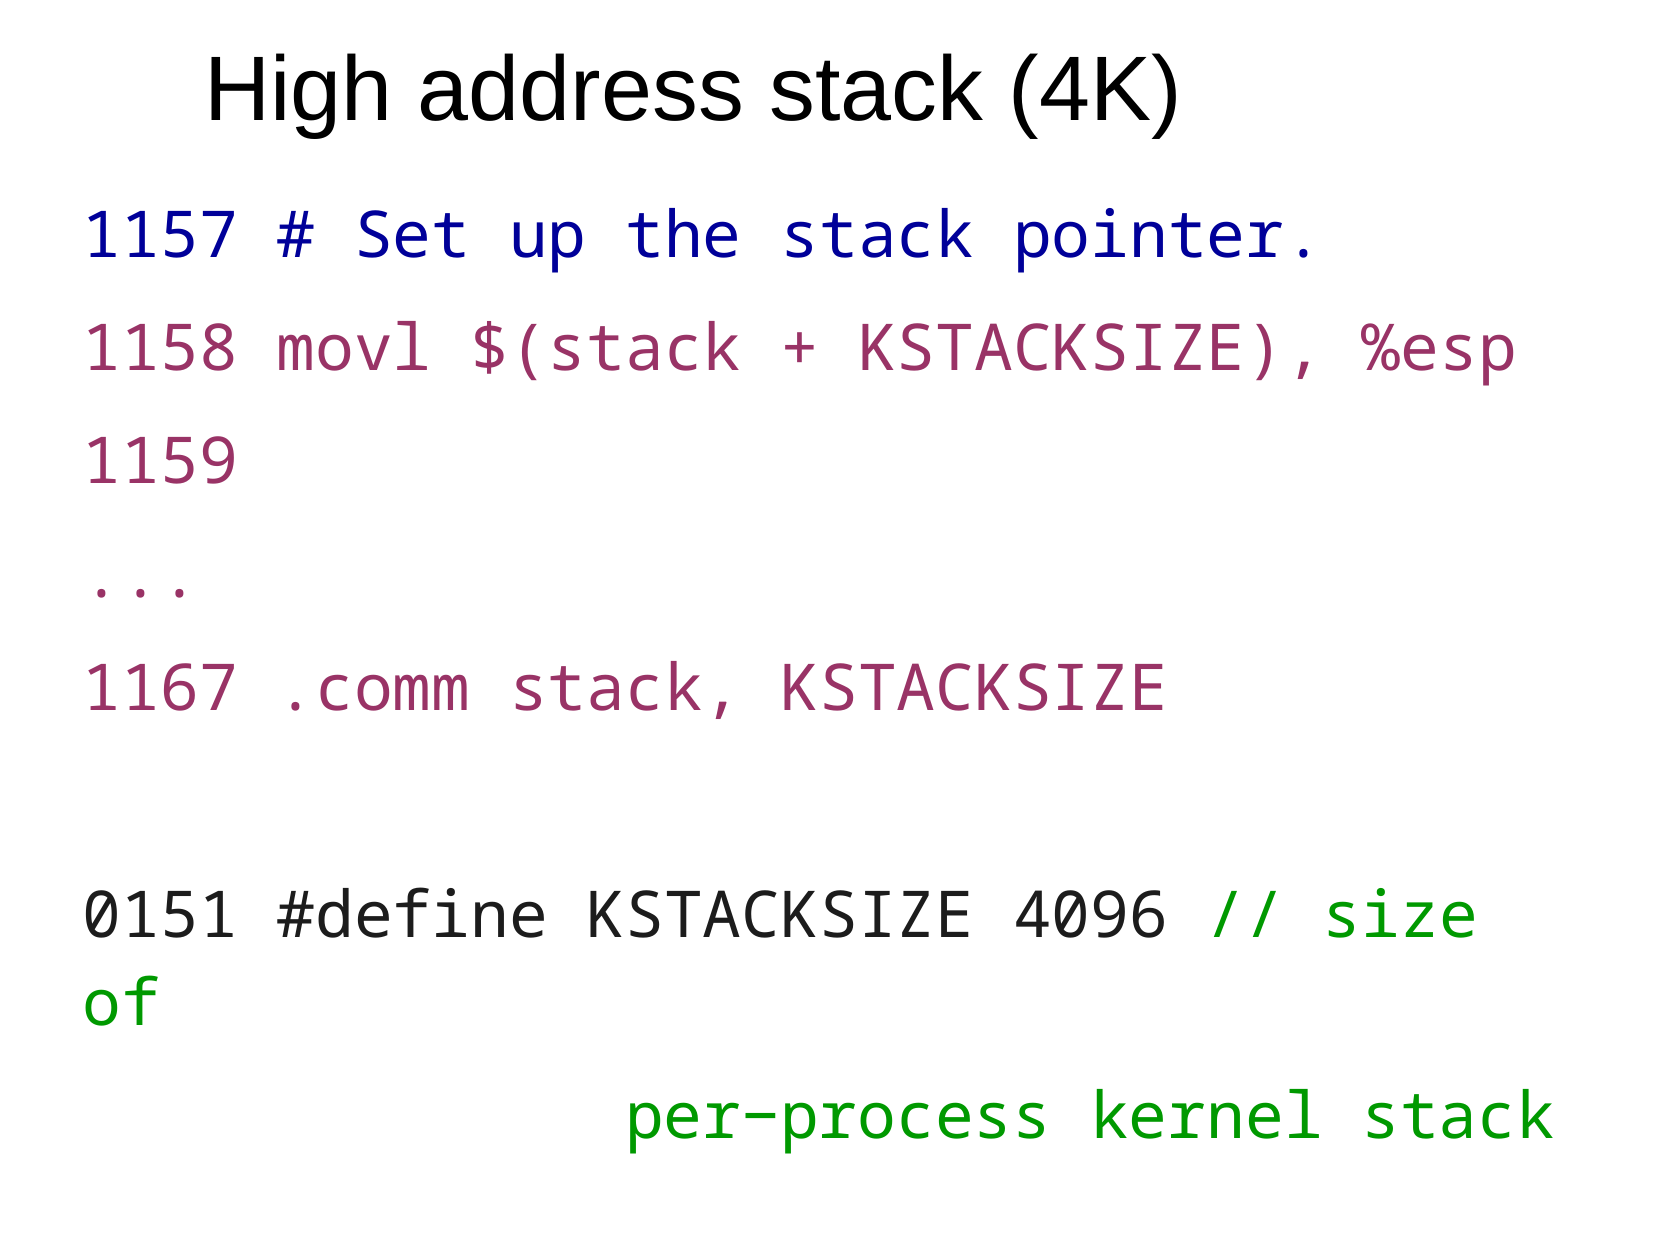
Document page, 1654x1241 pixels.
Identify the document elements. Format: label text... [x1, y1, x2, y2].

title High address stack (4K) [37, 37, 1351, 141]
list 1157 # Set up the stack pointer. 1158 movl $(stack + KSTACKSIZE), %esp 1159 ... 1167 .comm stack, KSTACKSIZE 0151 #define KSTACKSIZE 4096 // size of per−process kernel stack [82, 75, 1571, 1163]
